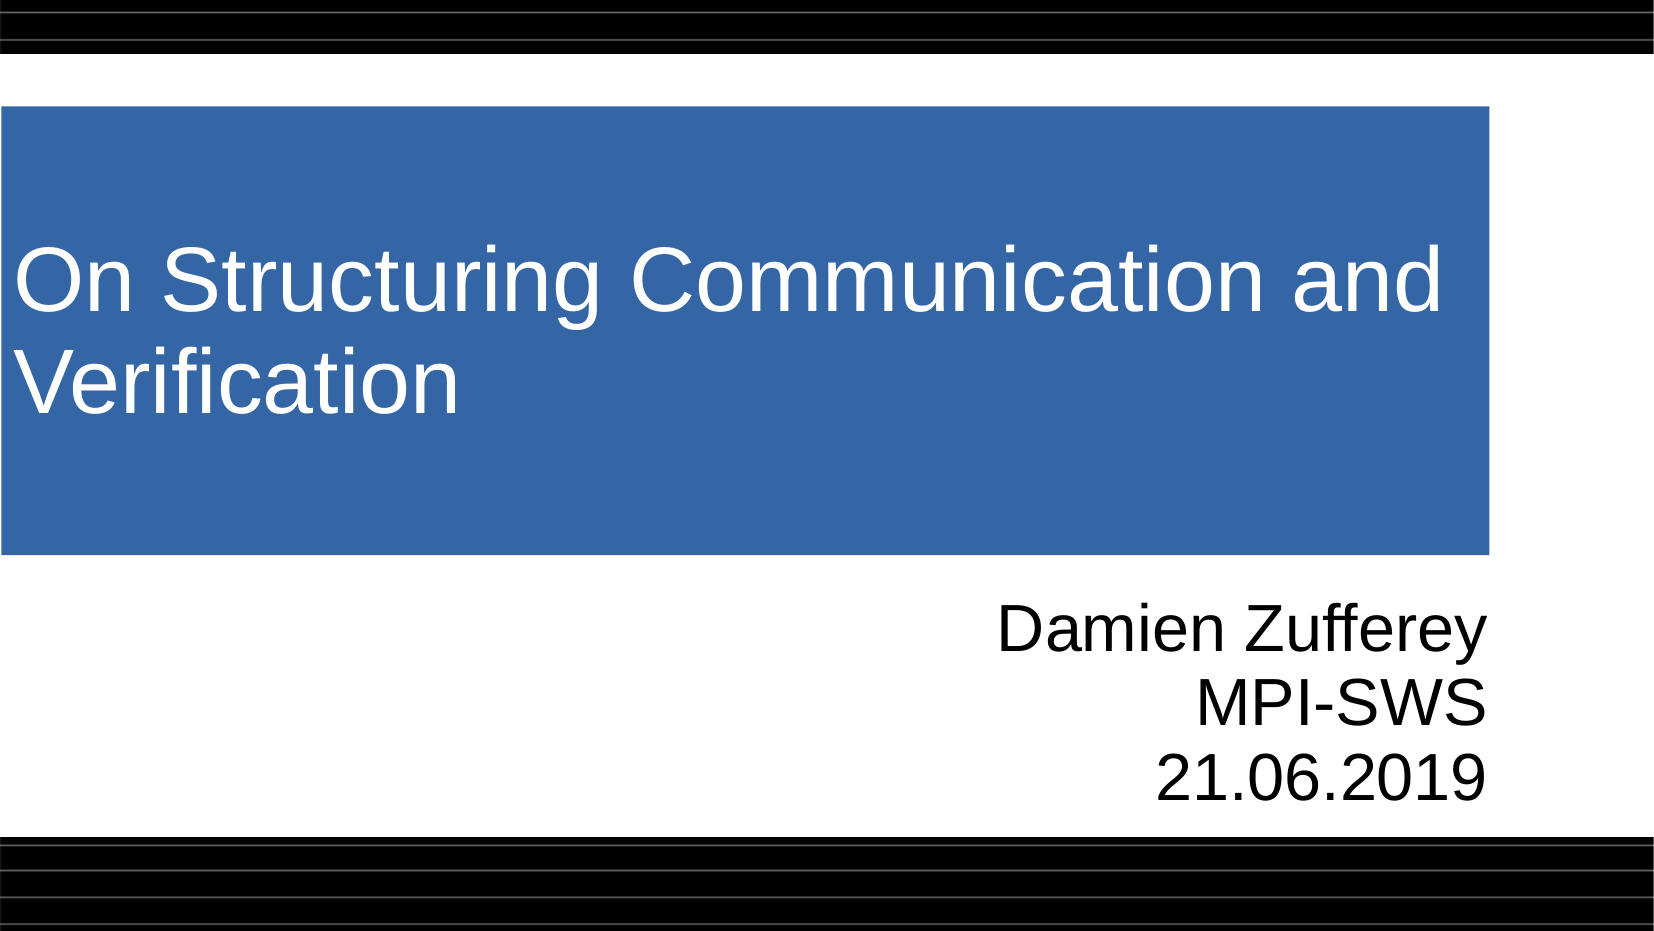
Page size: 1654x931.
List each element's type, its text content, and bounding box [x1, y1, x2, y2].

title On Structuring Communication and Verification [1, 106, 1490, 556]
picture [0, 0, 1654, 54]
picture [0, 837, 1654, 931]
subtitle Damien Zufferey MPI-SWS 21.06.2019 [625, 590, 1489, 815]
